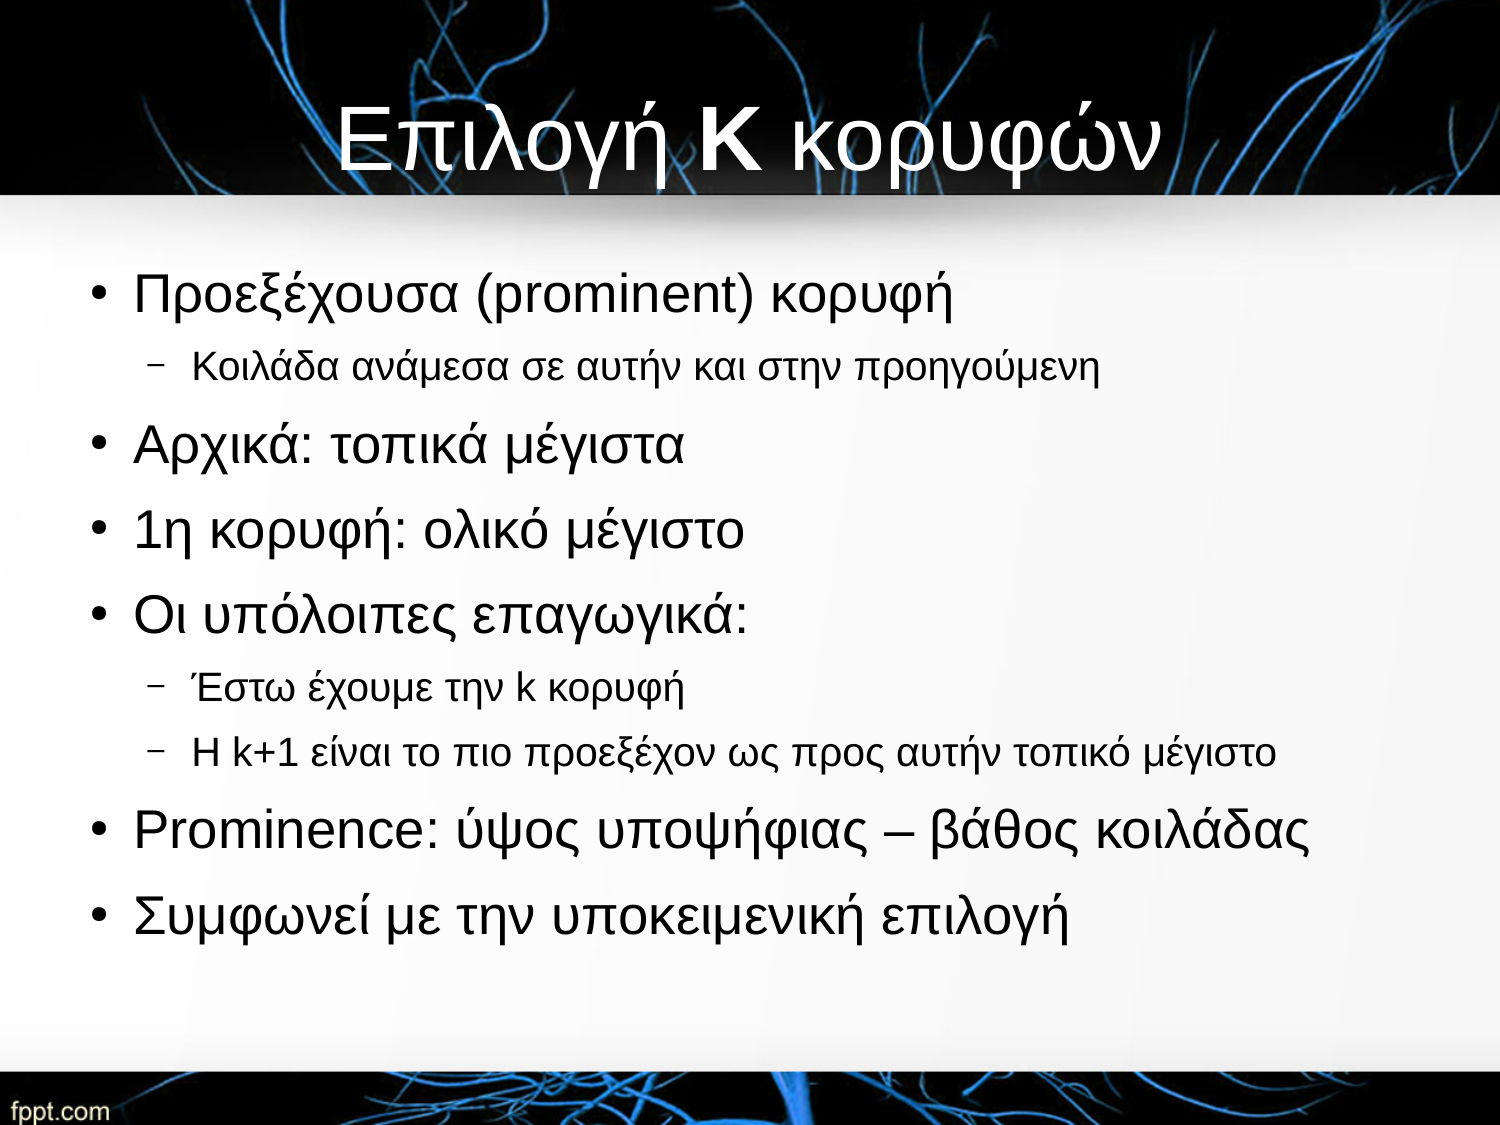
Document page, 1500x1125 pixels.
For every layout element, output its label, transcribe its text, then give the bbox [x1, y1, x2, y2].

title Επιλογή Κ κορυφών [75, 44, 1425, 233]
list Προεξέχουσα (prominent) κορυφή Κοιλάδα ανάμεσα σε αυτήν και στην προηγούμενη Αρχικά: τοπικά μέγιστα 1η κορυφή: ολικό μέγιστο Οι υπόλοιπες επαγωγικά: Έστω έχουμε την k κορυφή Η k+1 είναι το πιο προεξέχον ως προς αυτήν τοπικό μέγιστο Prominence: ύψος υποψήφιας – βάθος κοιλάδας Συμφωνεί με την υποκειμενική επιλογή [75, 263, 1456, 953]
picture [0, 0, 1500, 1125]
